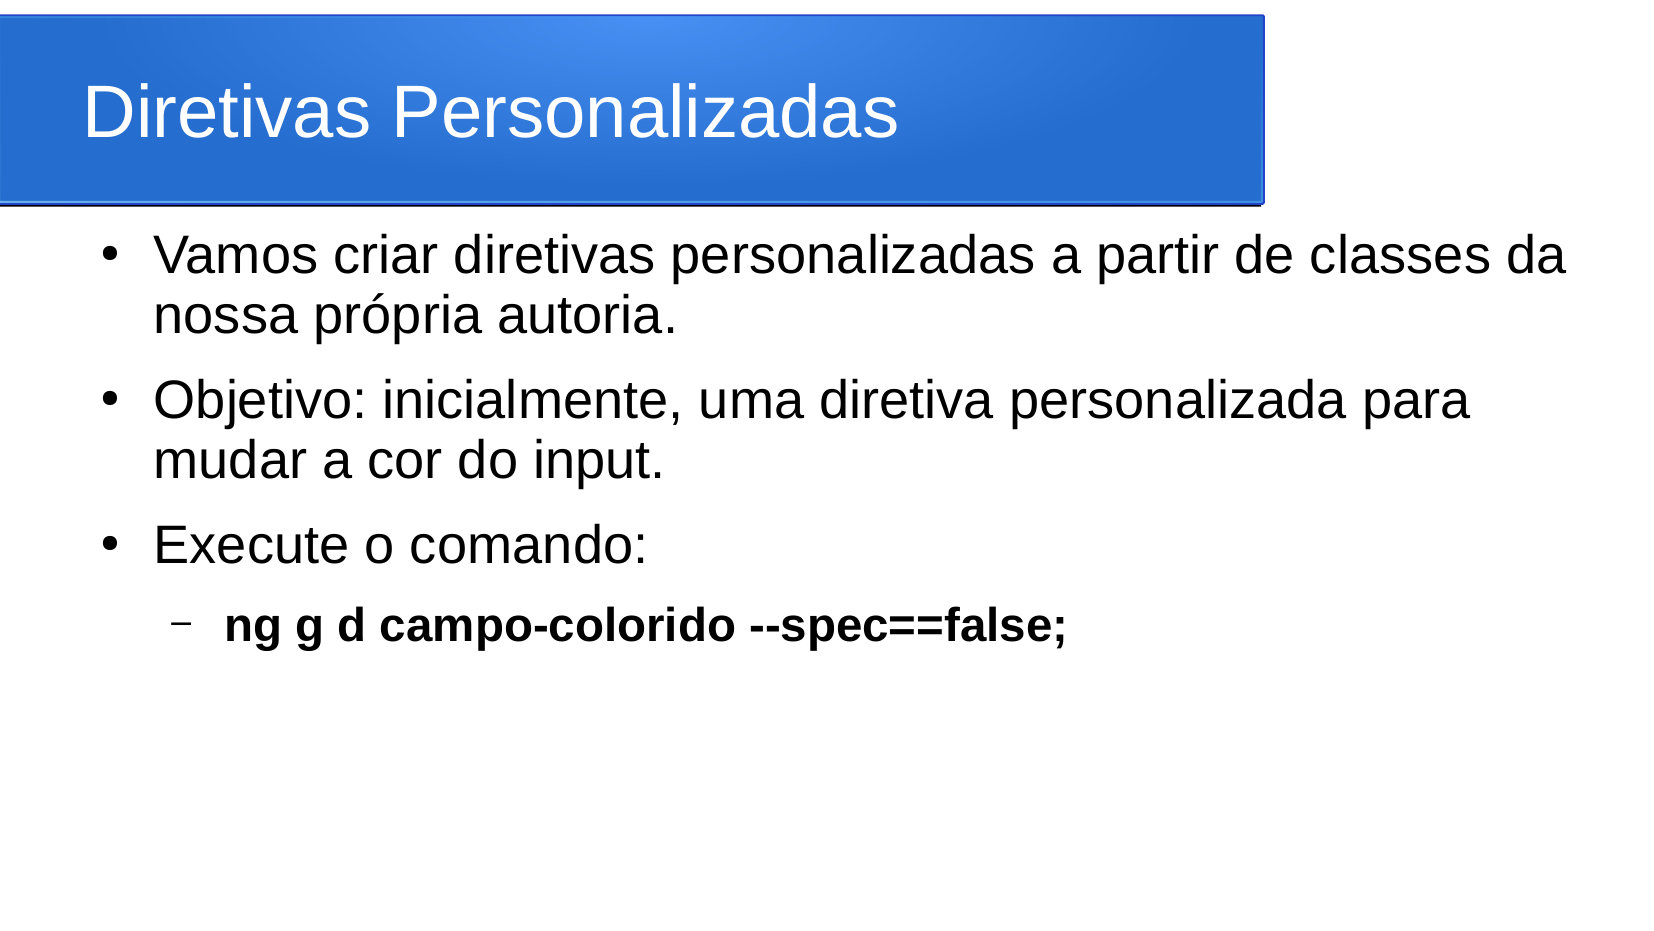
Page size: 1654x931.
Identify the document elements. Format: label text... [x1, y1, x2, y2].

title Diretivas Personalizadas [82, 35, 1235, 189]
list Vamos criar diretivas personalizadas a partir de classes da nossa própria autoria. Objetivo: inicialmente, uma diretiva personalizada para mudar a cor do input. Execute o comando: ng g d campo-colorido --spec==false; [82, 224, 1571, 764]
